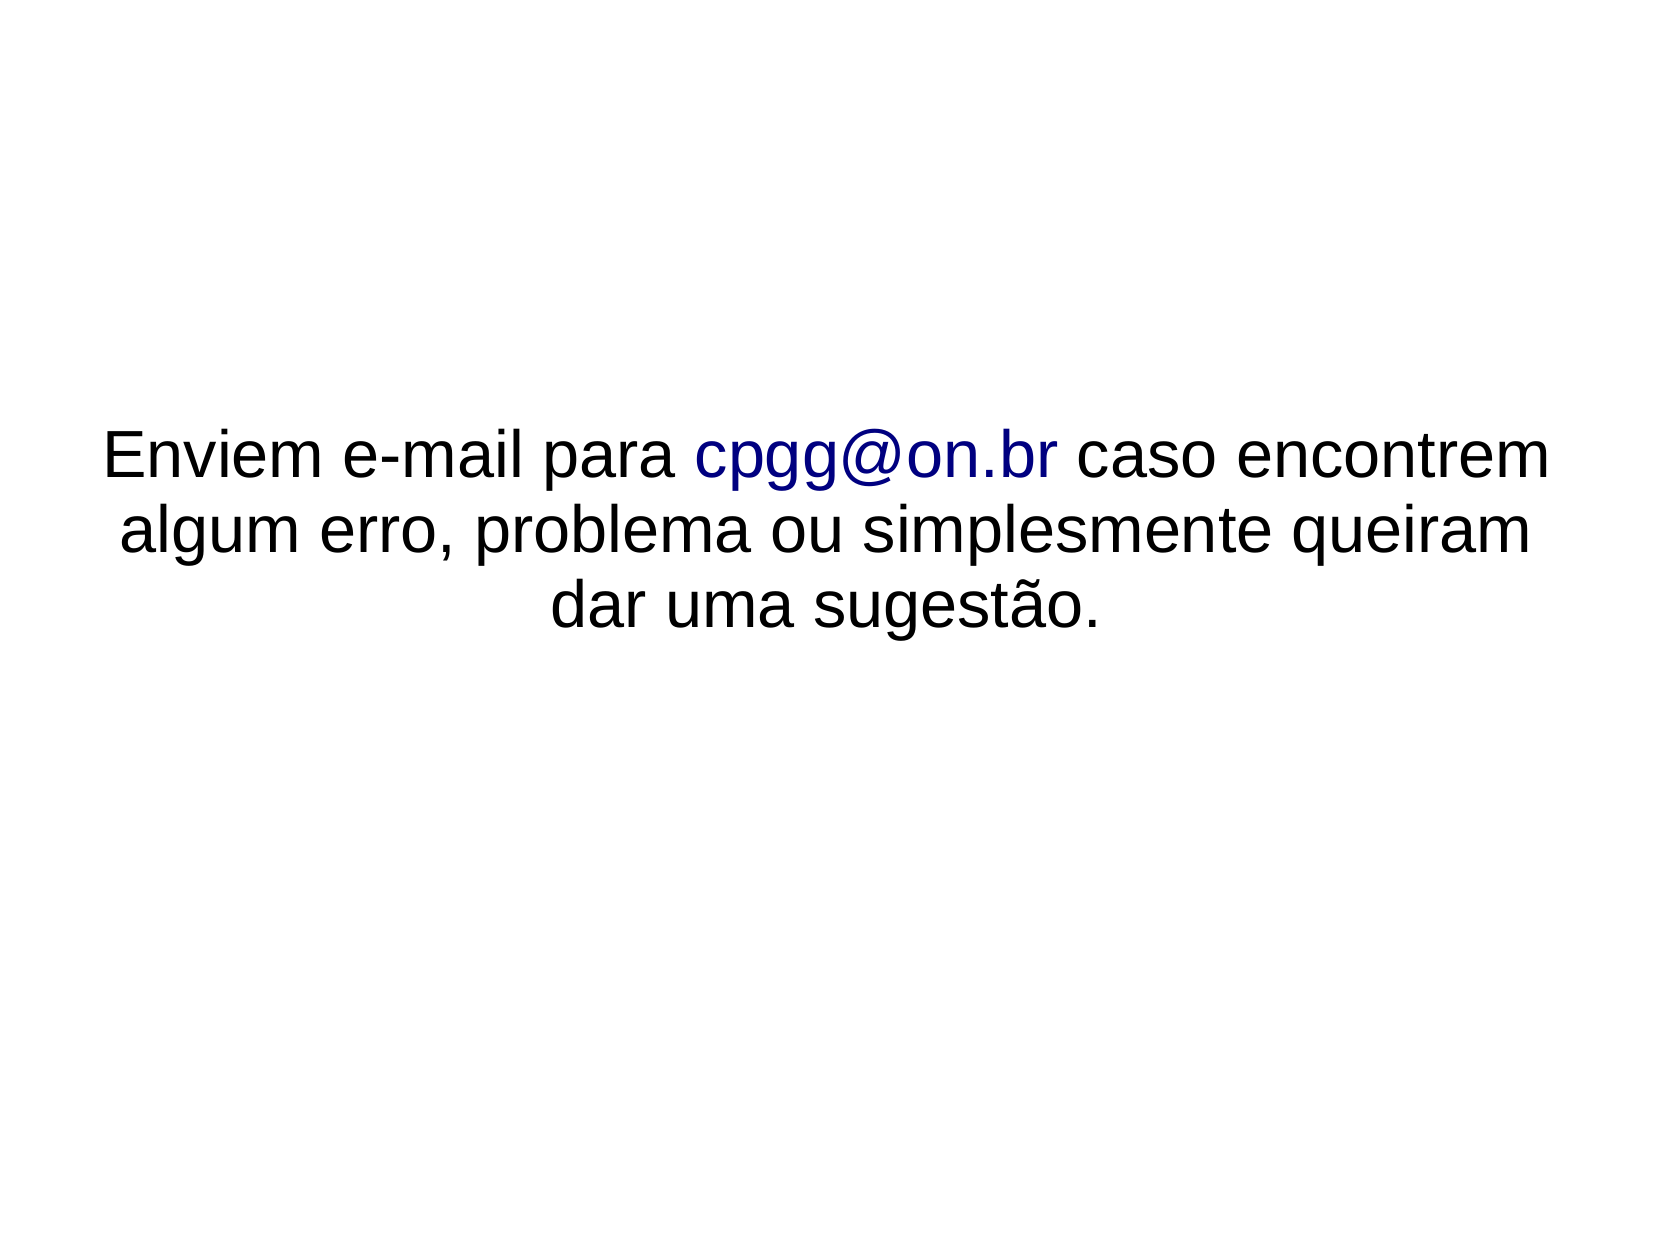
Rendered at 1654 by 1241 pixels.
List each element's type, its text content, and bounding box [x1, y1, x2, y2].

subtitle Enviem e-mail para cpgg@on.br caso encontrem algum erro, problema ou simplesmente queiram dar uma sugestão. [82, 49, 1571, 1010]
